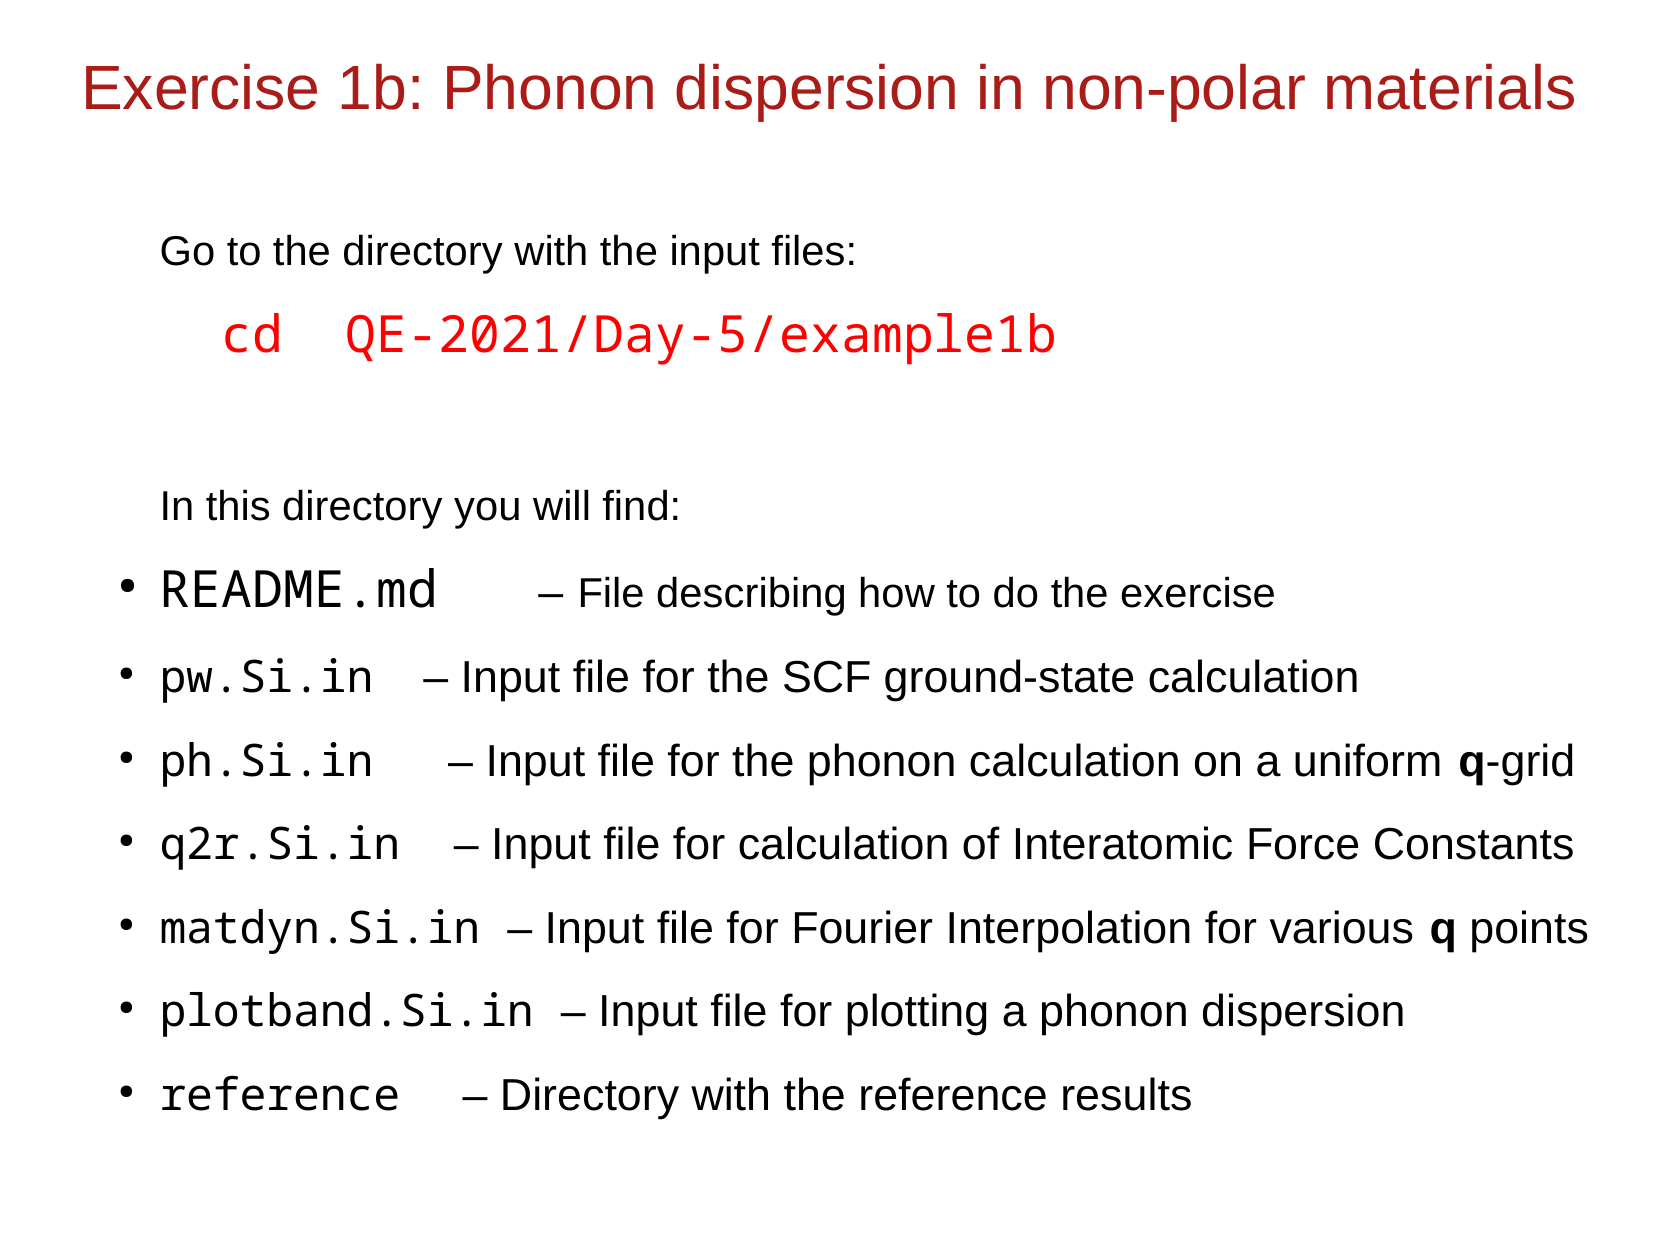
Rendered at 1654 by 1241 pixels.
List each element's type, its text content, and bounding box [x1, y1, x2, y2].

title Exercise 1b: Phonon dispersion in non-polar materials [47, 0, 1590, 192]
list Go to the directory with the input files: cd QE-2021/Day-5/example1b In this directory you will find: README.md – File describing how to do the exercise pw.Si.in – Input file for the SCF ground-state calculation ph.Si.in – Input file for the phonon calculation on a uniform q-grid q2r.Si.in – Input file for calculation of Interatomic Force Constants matdyn.Si.in – Input file for Fourier Interpolation for various q points plotband.Si.in – Input file for plotting a phonon dispersion reference – Directory with the reference results [105, 228, 1594, 1159]
